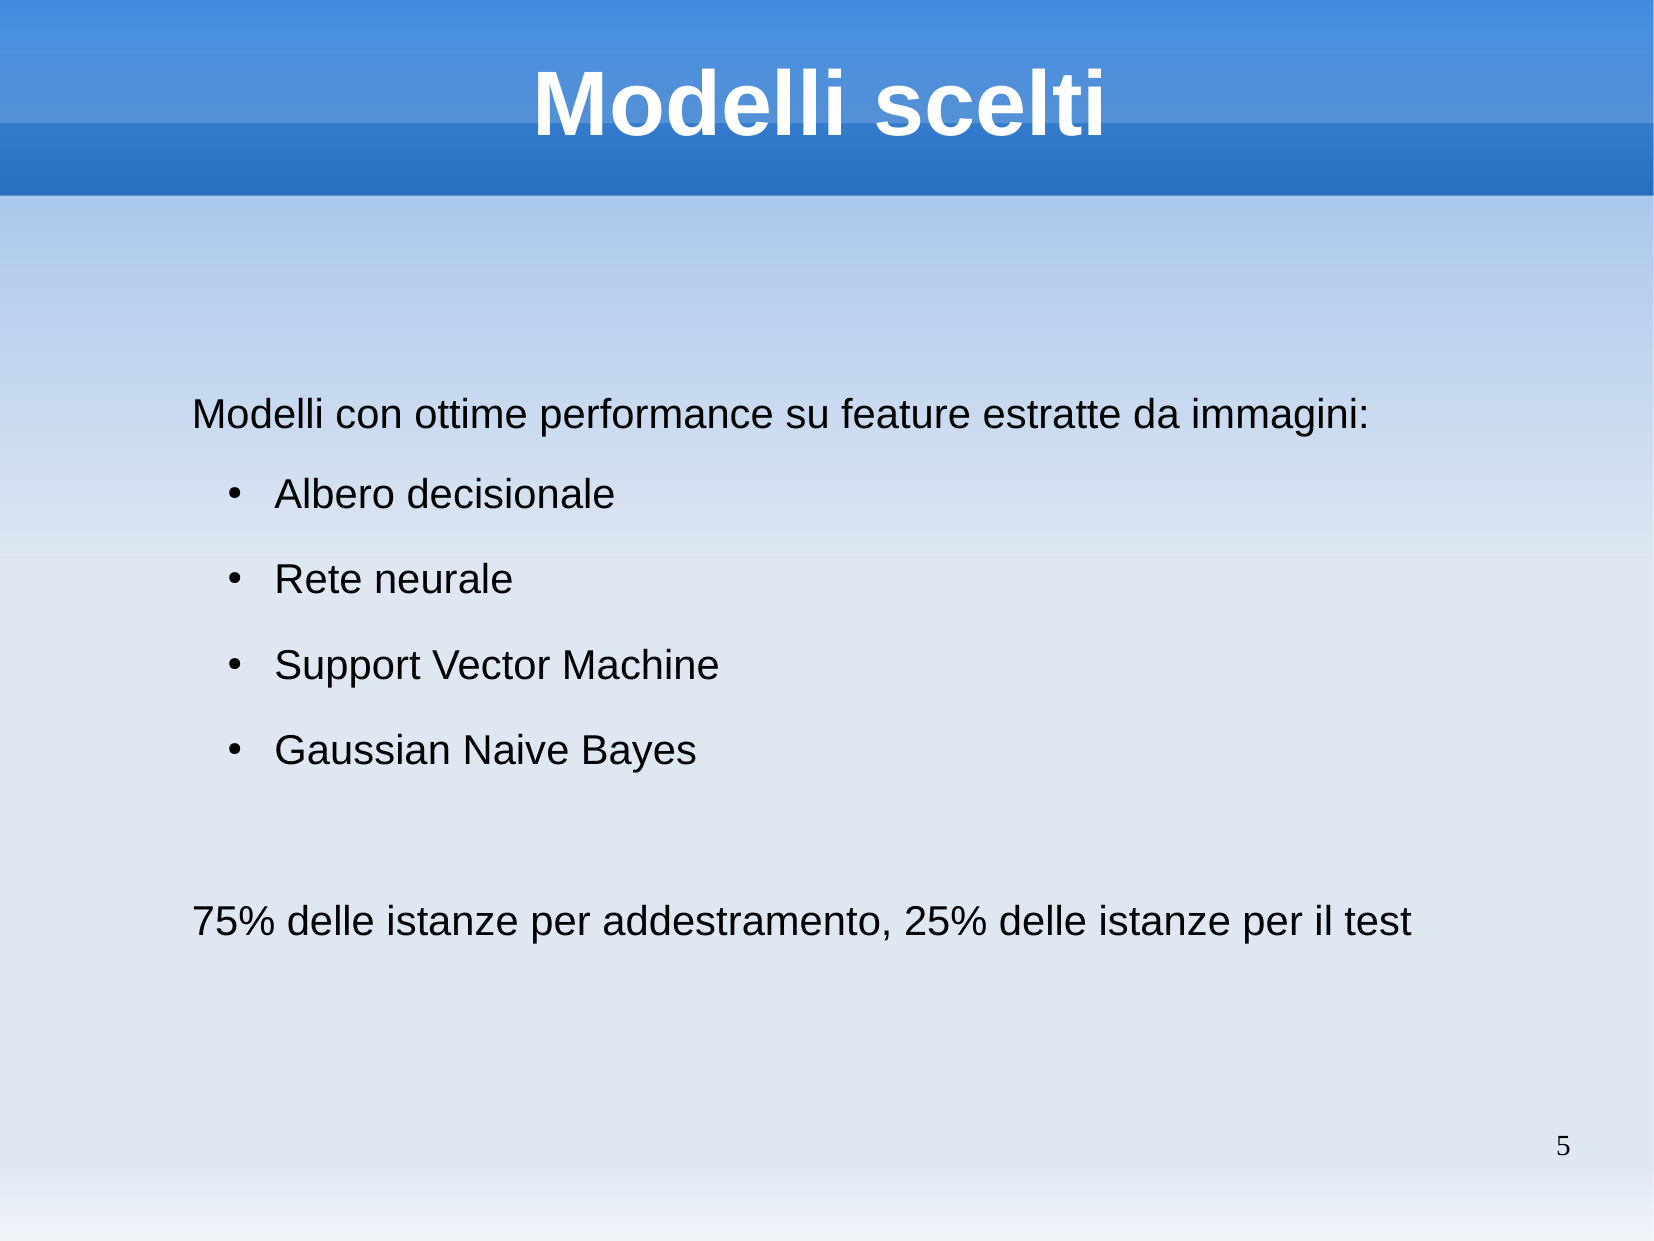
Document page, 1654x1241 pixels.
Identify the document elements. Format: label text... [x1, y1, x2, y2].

text_box Modelli con ottime performance su feature estratte da immagini: Albero decisionale Rete neurale Support Vector Machine Gaussian Naive Bayes 75% delle istanze per addestramento, 25% delle istanze per il test [177, 383, 1477, 945]
picture [0, 0, 1654, 1241]
title Modelli scelti [76, 0, 1565, 208]
